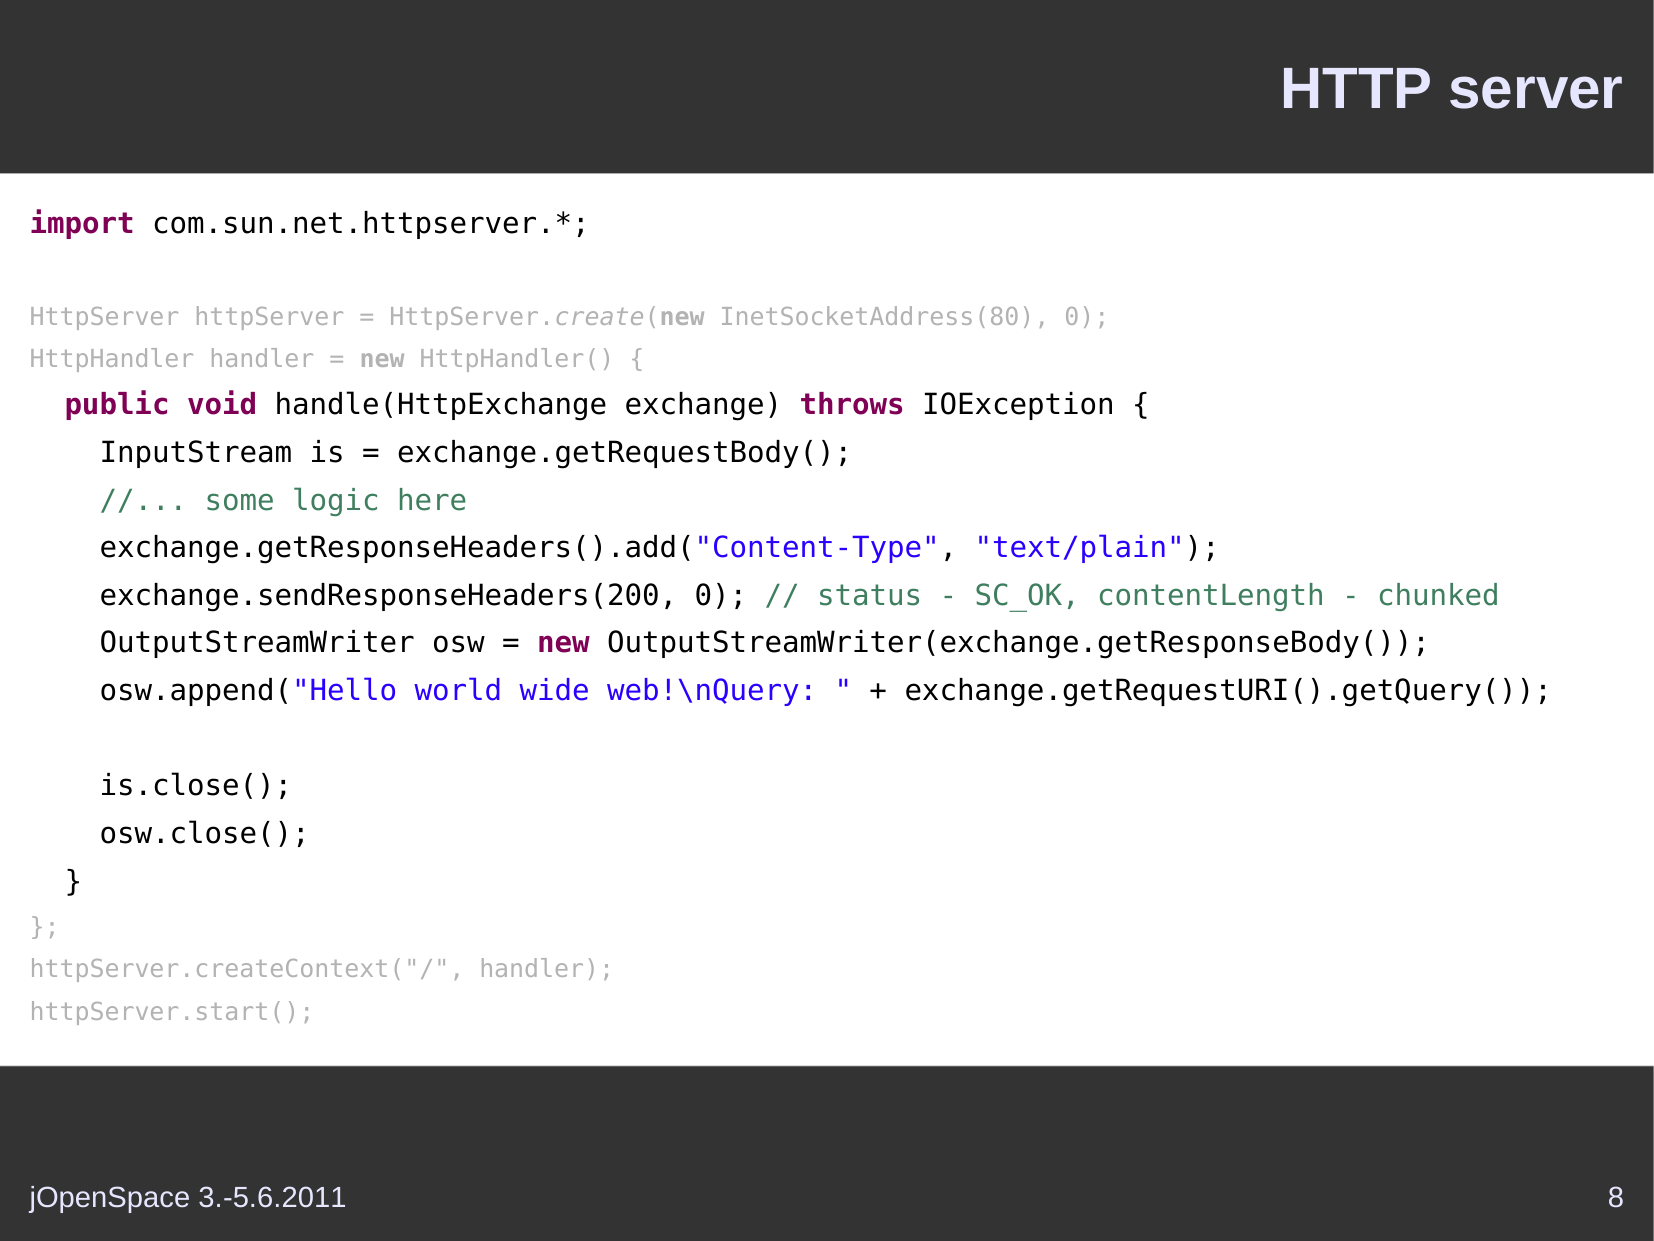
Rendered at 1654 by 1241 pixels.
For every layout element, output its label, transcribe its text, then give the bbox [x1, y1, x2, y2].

title HTTP server [29, 29, 1625, 148]
picture [0, 0, 1654, 1241]
list import com.sun.net.httpserver.*; HttpServer httpServer = HttpServer.create(new InetSocketAddress(80), 0); HttpHandler handler = new HttpHandler() { public void handle(HttpExchange exchange) throws IOException { InputStream is = exchange.getRequestBody(); //... some logic here exchange.getResponseHeaders().add("Content-Type", "text/plain"); exchange.sendResponseHeaders(200, 0); // status - SC_OK, contentLength - chunked OutputStreamWriter osw = new OutputStreamWriter(exchange.getResponseBody()); osw.append("Hello world wide web!\nQuery: " + exchange.getRequestURI().getQuery()); is.close(); osw.close(); } }; httpServer.createContext("/", handler); httpServer.start(); [29, 206, 1625, 1034]
